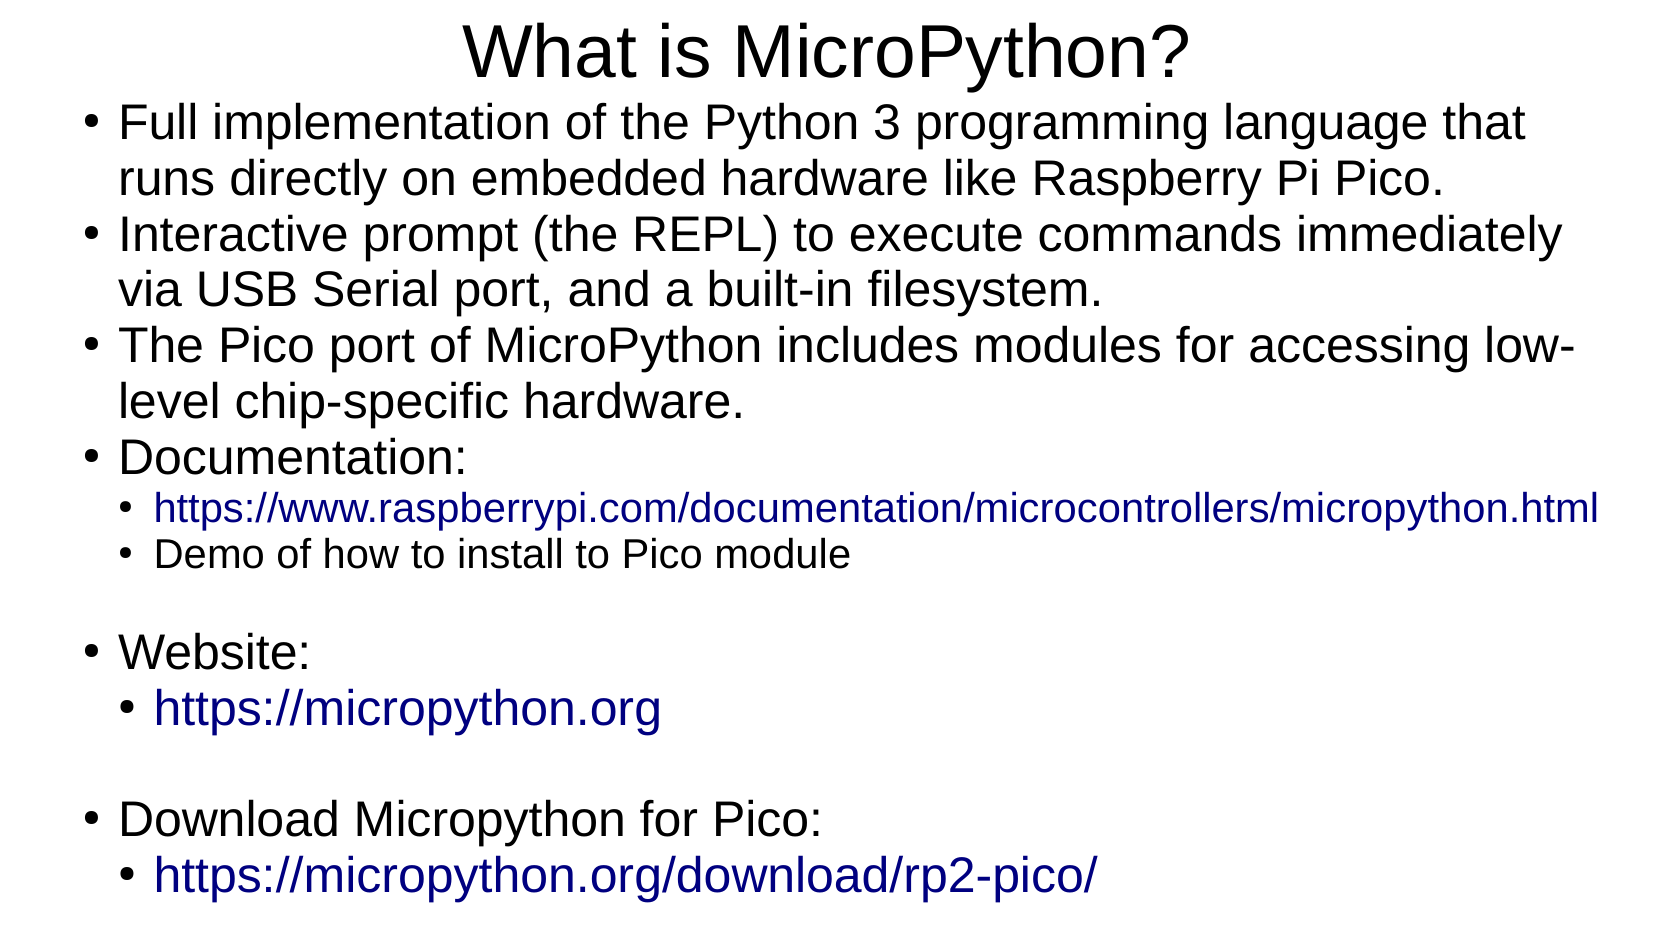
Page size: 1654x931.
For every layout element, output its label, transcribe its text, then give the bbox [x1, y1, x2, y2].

title What is MicroPython? [82, 9, 1571, 94]
subtitle Full implementation of the Python 3 programming language that runs directly on embedded hardware like Raspberry Pi Pico. Interactive prompt (the REPL) to execute commands immediately via USB Serial port, and a built-in filesystem. The Pico port of MicroPython includes modules for accessing low-level chip-specific hardware. Documentation: https://www.raspberrypi.com/documentation/microcontrollers/micropython.html Demo of how to install to Pico module Website: https://micropython.org Download Micropython for Pico: https://micropython.org/download/rp2-pico/ [82, 94, 1625, 903]
